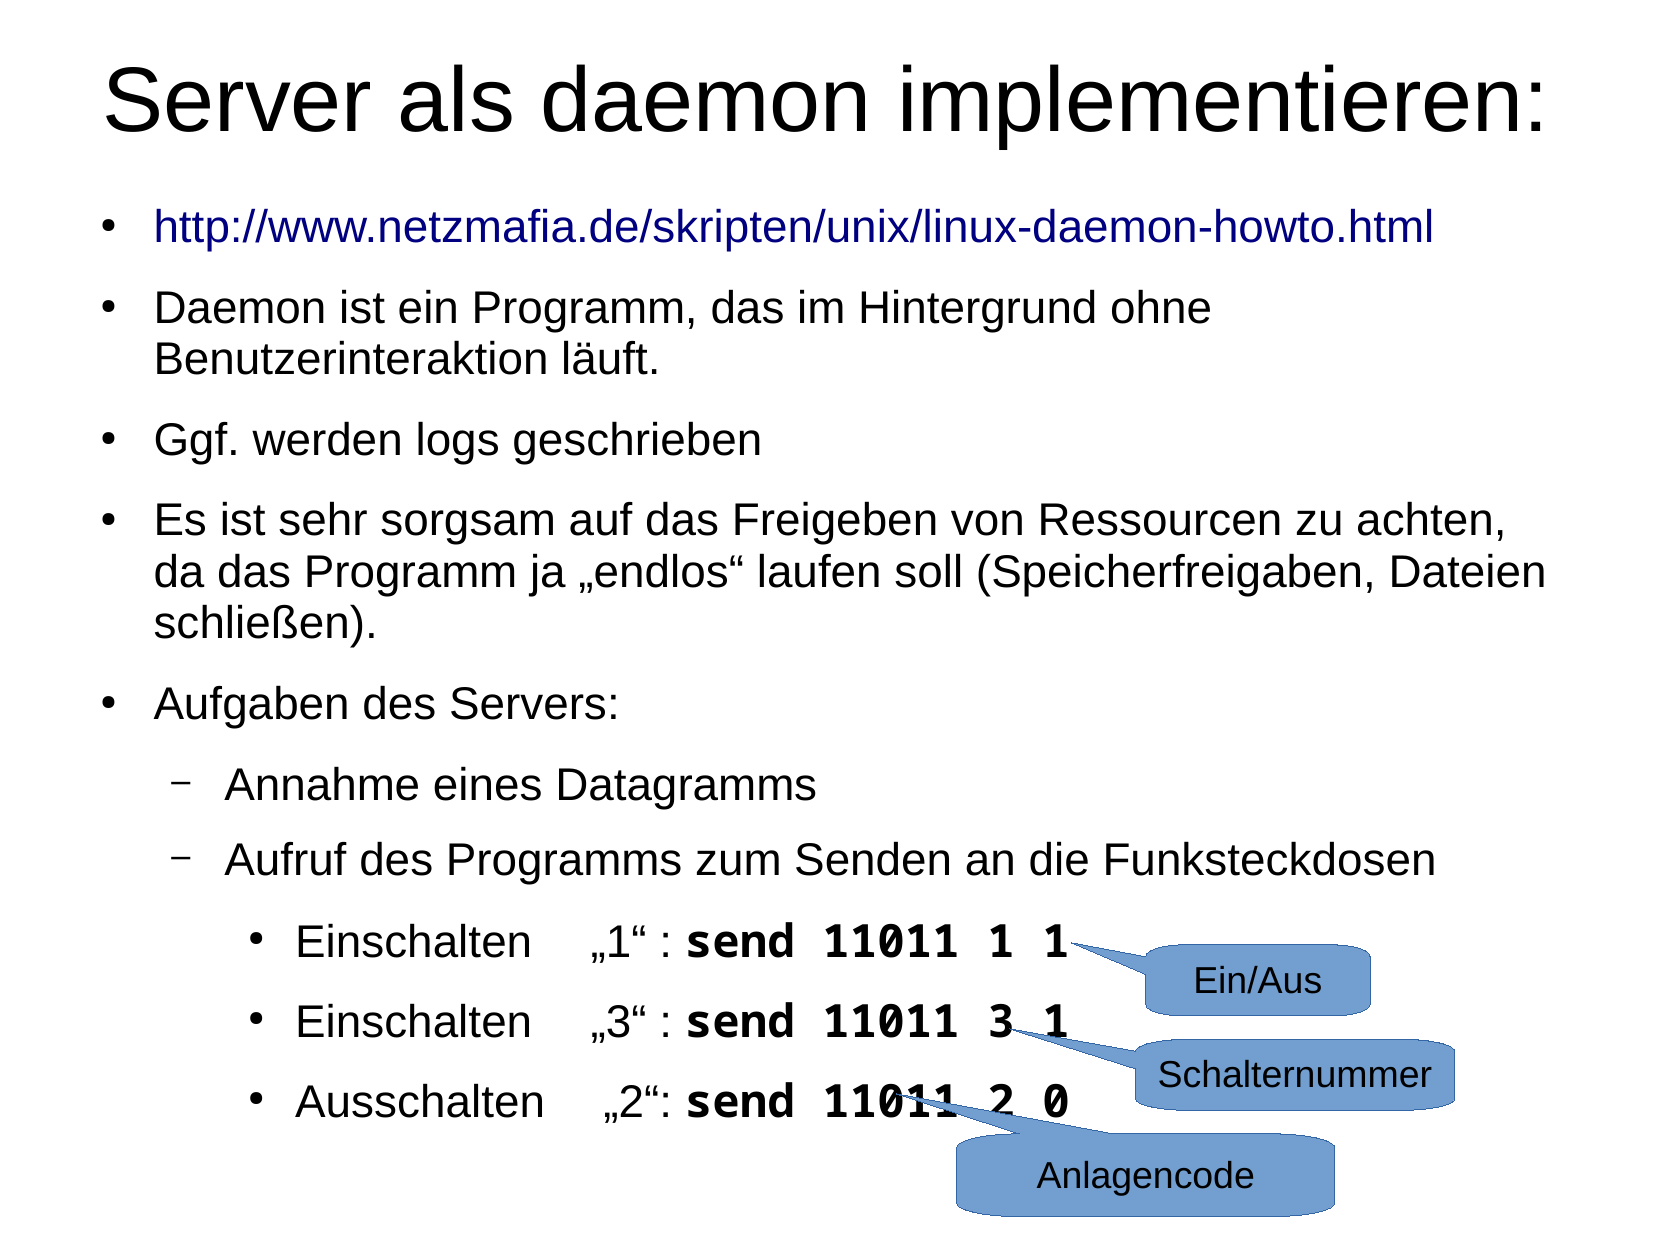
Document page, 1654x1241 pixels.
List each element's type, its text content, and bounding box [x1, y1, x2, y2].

list http://www.netzmafia.de/skripten/unix/linux-daemon-howto.html Daemon ist ein Programm, das im Hintergrund ohne Benutzerinteraktion läuft. Ggf. werden logs geschrieben Es ist sehr sorgsam auf das Freigeben von Ressourcen zu achten, da das Programm ja „endlos“ laufen soll (Speicherfreigaben, Dateien schließen). Aufgaben des Servers: Annahme eines Datagramms Aufruf des Programms zum Senden an die Funksteckdosen Einschalten „1“ : send 11011 1 1 Einschalten „3“ : send 11011 3 1 Ausschalten „2“: send 11011 2 0 [82, 200, 1571, 1134]
text_box Ein/Aus [1071, 942, 1371, 1016]
text_box Schalternummer [1009, 1028, 1455, 1111]
title Server als daemon implementieren: [82, 0, 1571, 200]
text_box Anlagencode [896, 1093, 1335, 1217]
